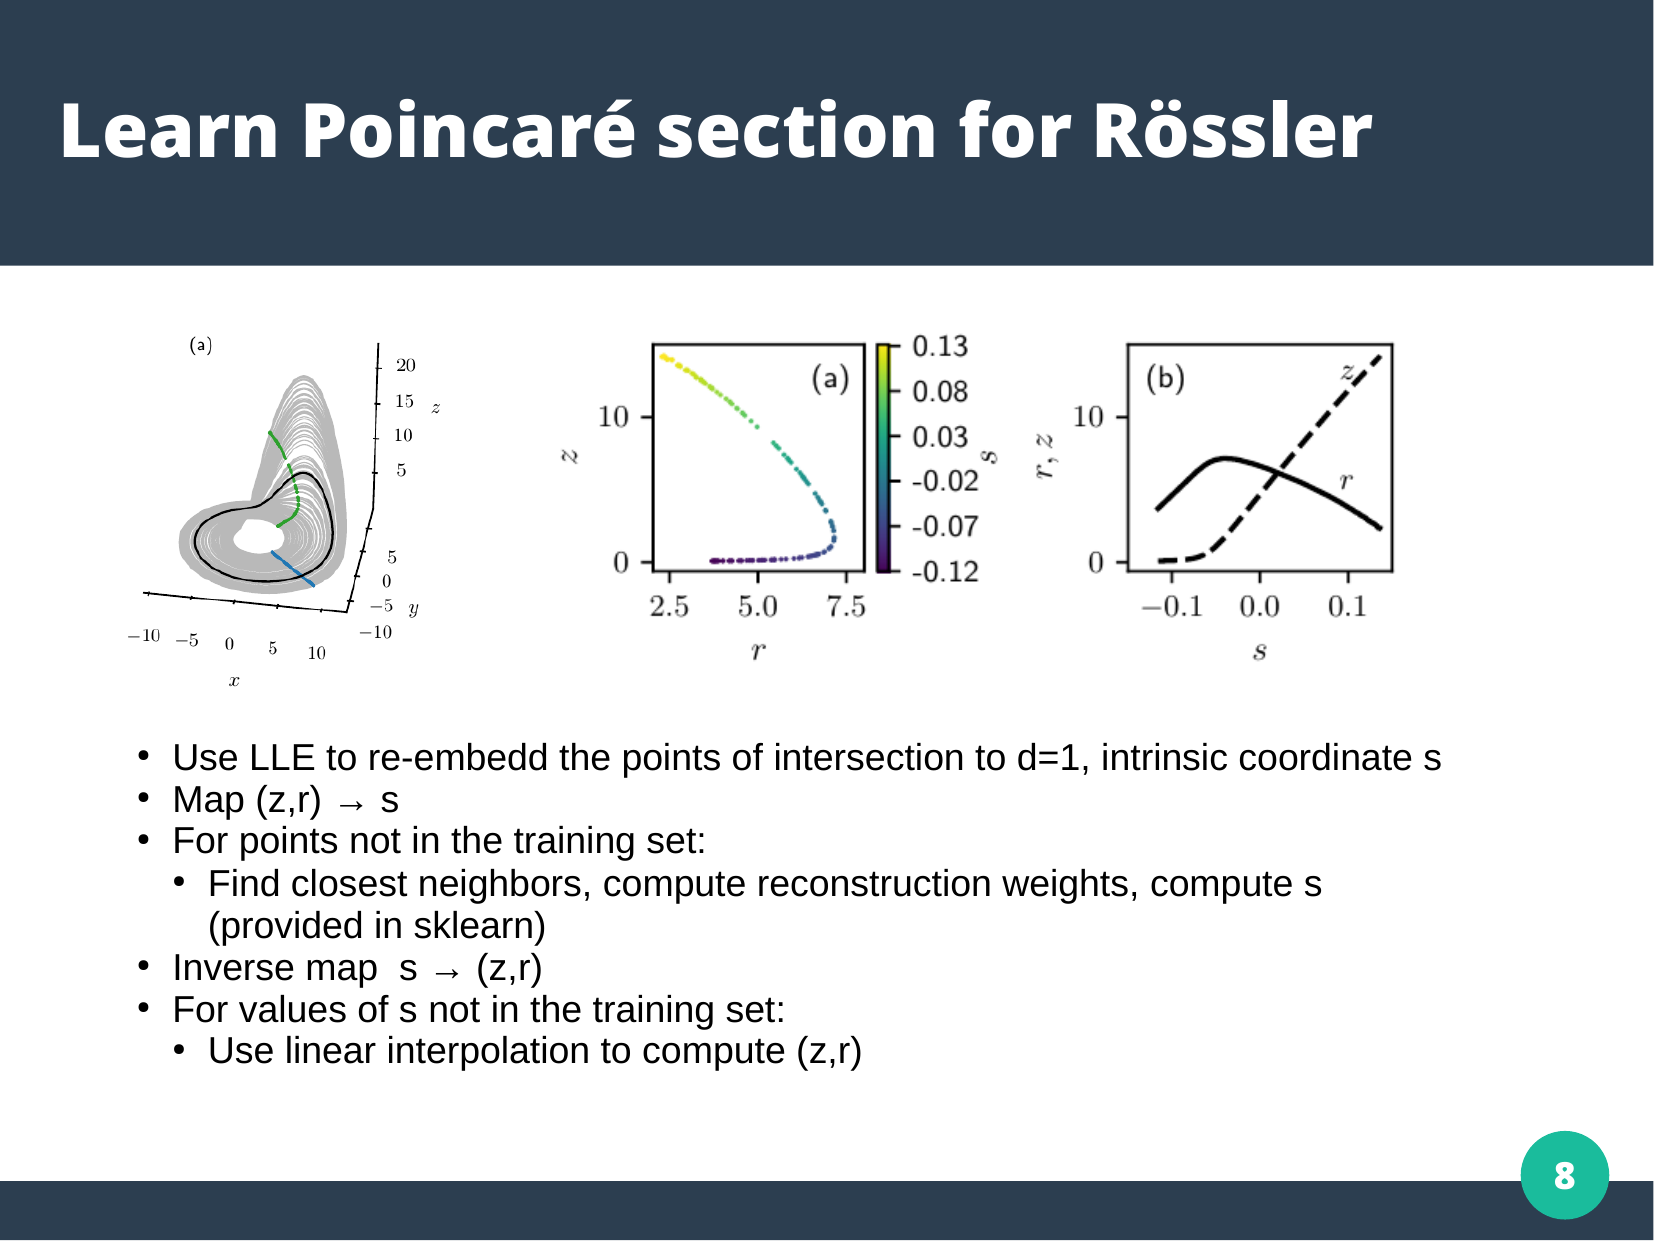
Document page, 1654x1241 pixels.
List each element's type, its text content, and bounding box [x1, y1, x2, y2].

text_box Use LLE to re-embedd the points of intersection to d=1, intrinsic coordinate s Map (z,r) → s For points not in the training set: Find closest neighbors, compute reconstruction weights, compute s (provided in sklearn) Inverse map s → (z,r) For values of s not in the training set: Use linear interpolation to compute (z,r) [122, 728, 1476, 1080]
title Learn Poincaré section for Rössler [59, 49, 1595, 207]
picture [107, 318, 448, 700]
picture [547, 331, 1403, 671]
